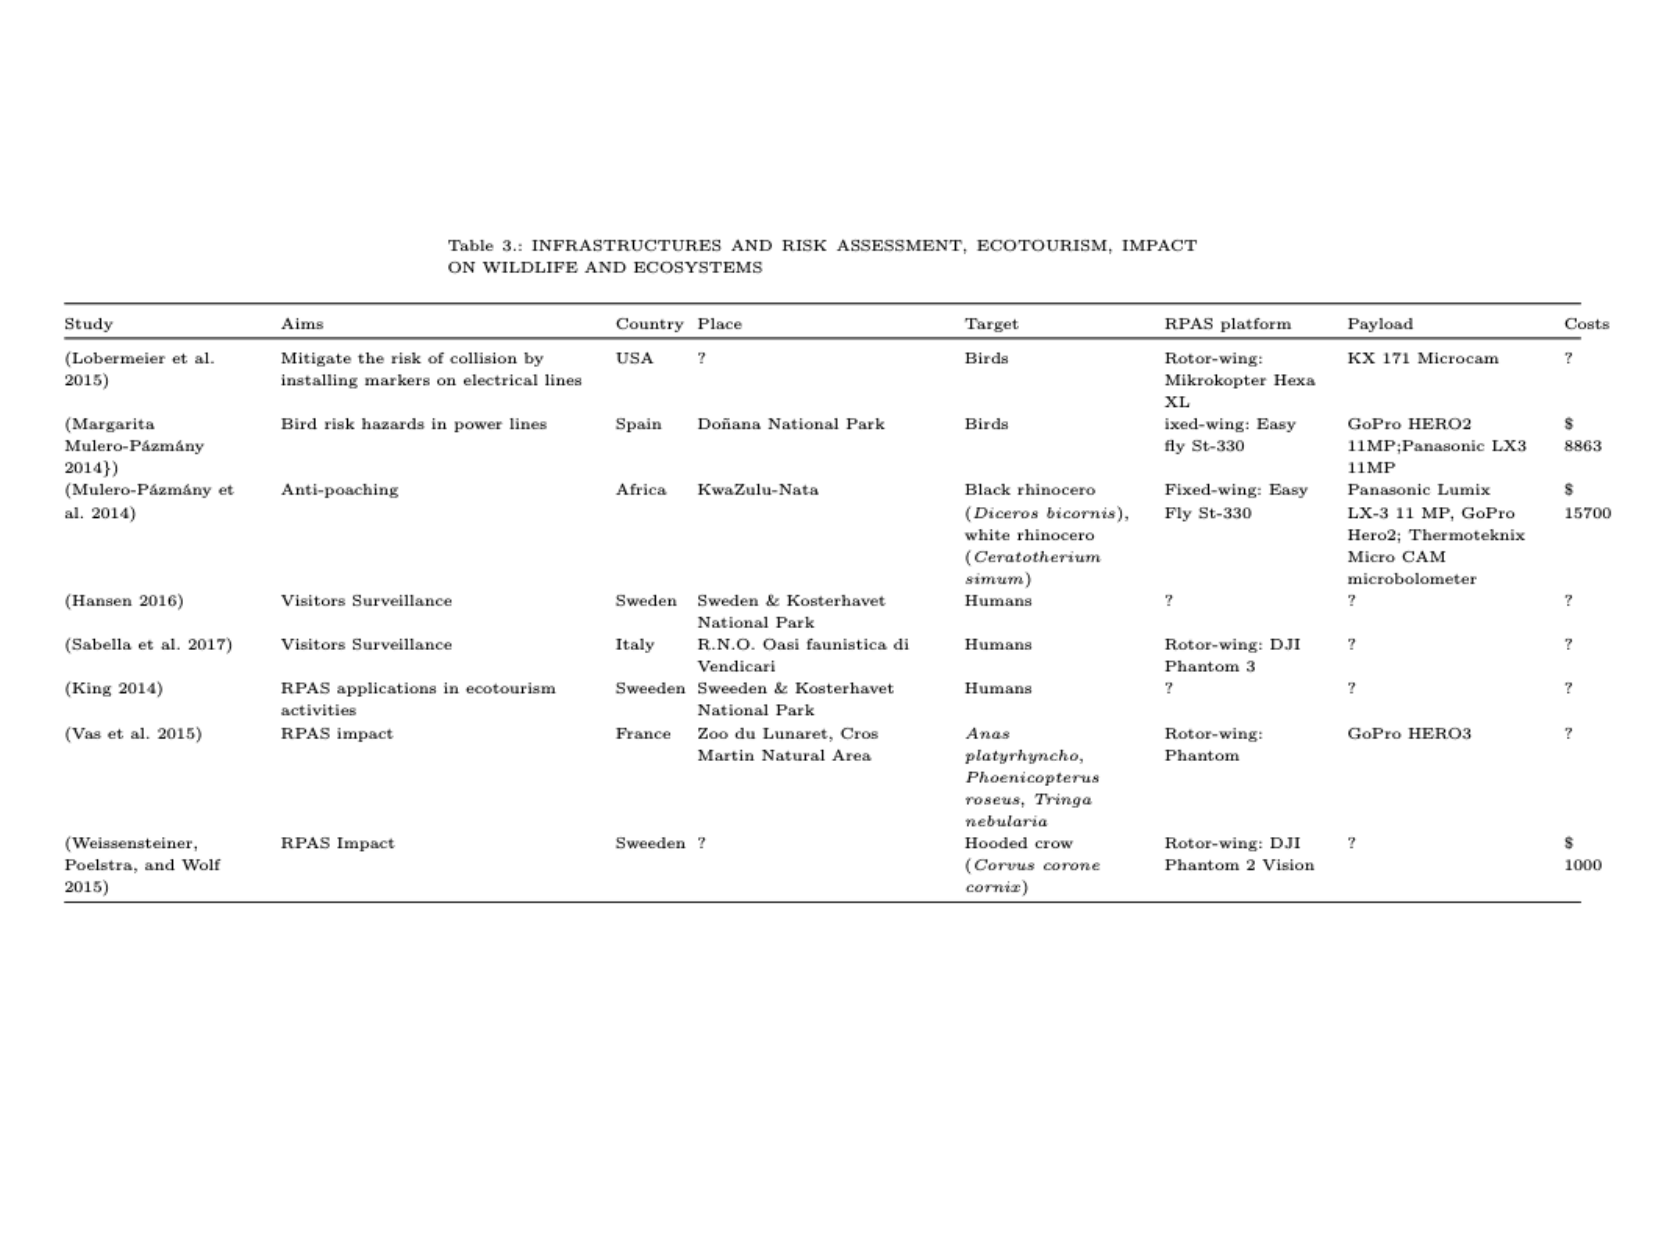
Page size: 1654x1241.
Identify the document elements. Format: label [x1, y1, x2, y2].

picture [47, 223, 1630, 934]
